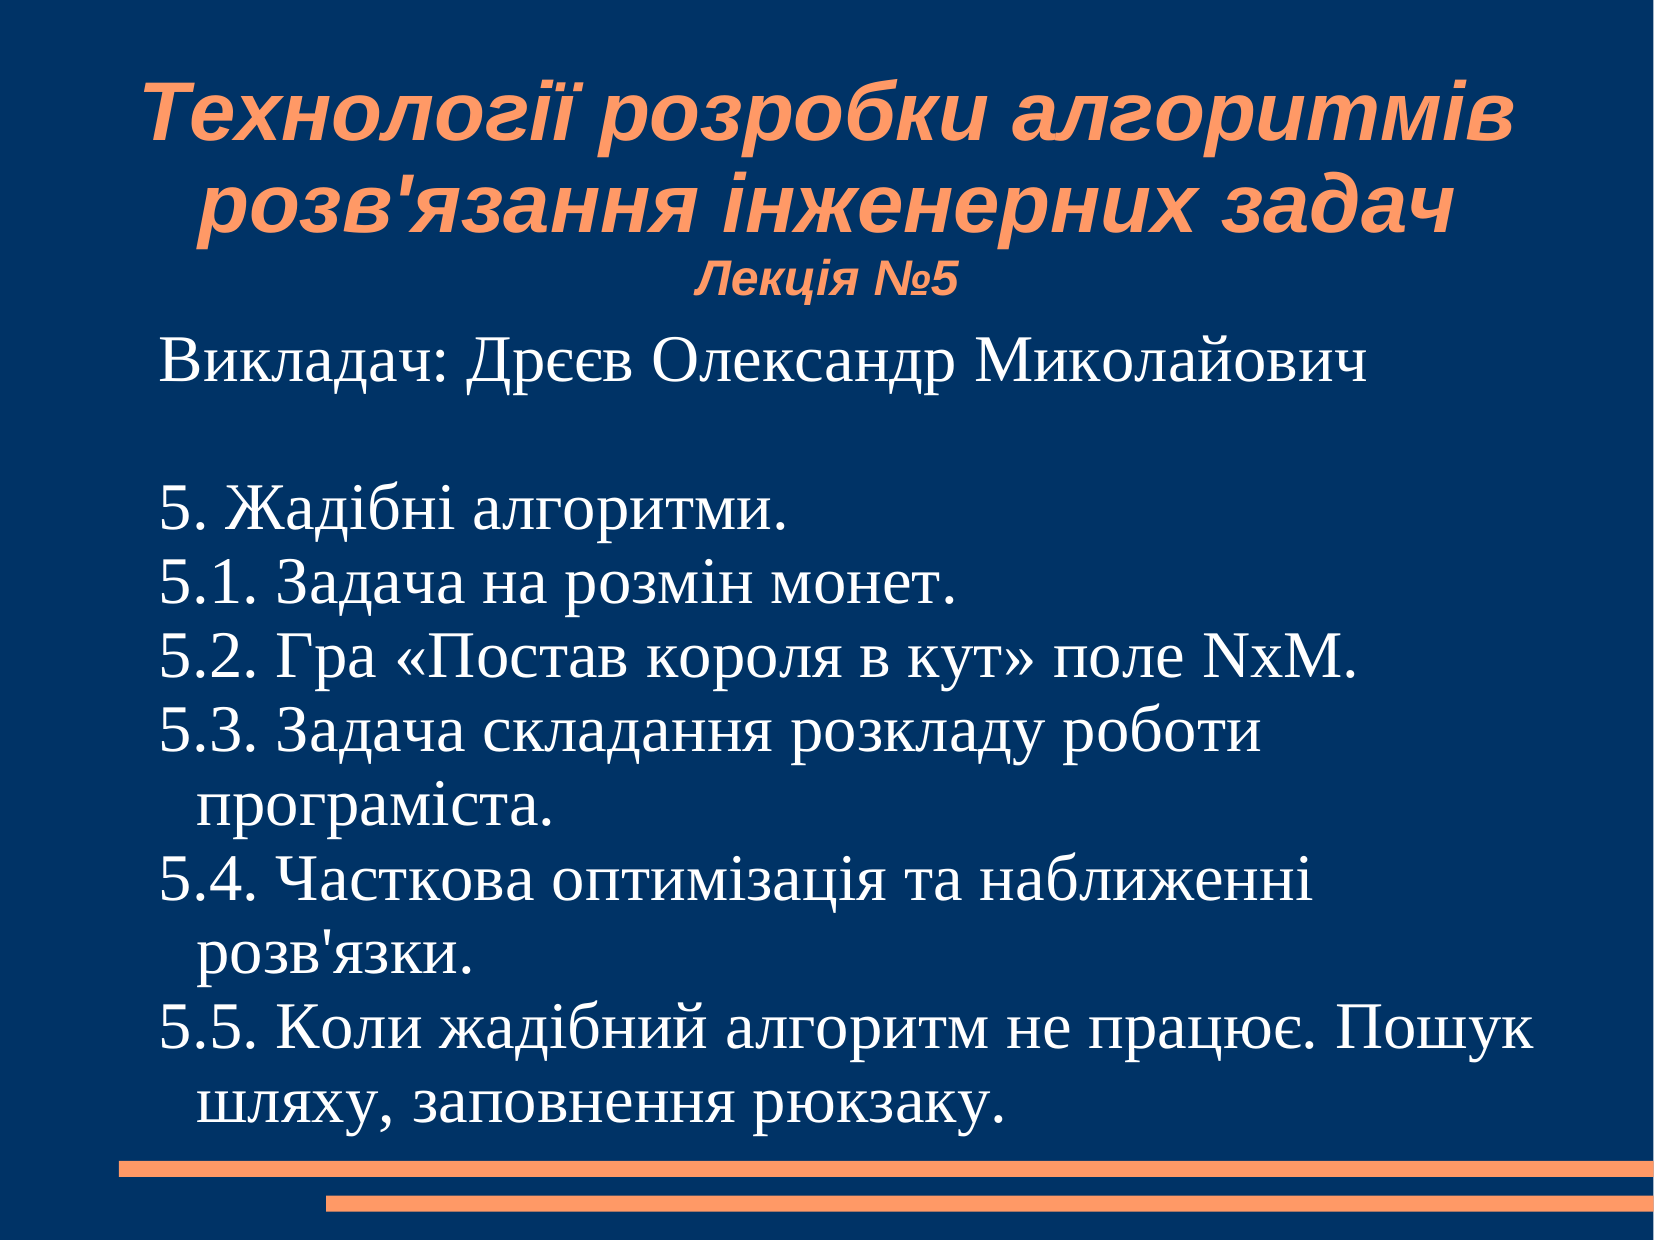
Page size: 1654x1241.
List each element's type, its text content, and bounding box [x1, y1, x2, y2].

title Технології розробки алгоритмів розв'язання інженерних задач Лекція №5 [121, 46, 1534, 322]
list Викладач: Дрєєв Олександр Миколайович 5. Жадібні алгоритми. 5.1. Задача на розмін монет. 5.2. Гра «Постав короля в кут» поле NxM. 5.3. Задача складання розкладу роботи програміста. 5.4. Часткова оптимізація та наближенні розв'язки. 5.5. Коли жадібний алгоритм не працює. Пошук шляху, заповнення рюкзаку. [121, 322, 1561, 1137]
